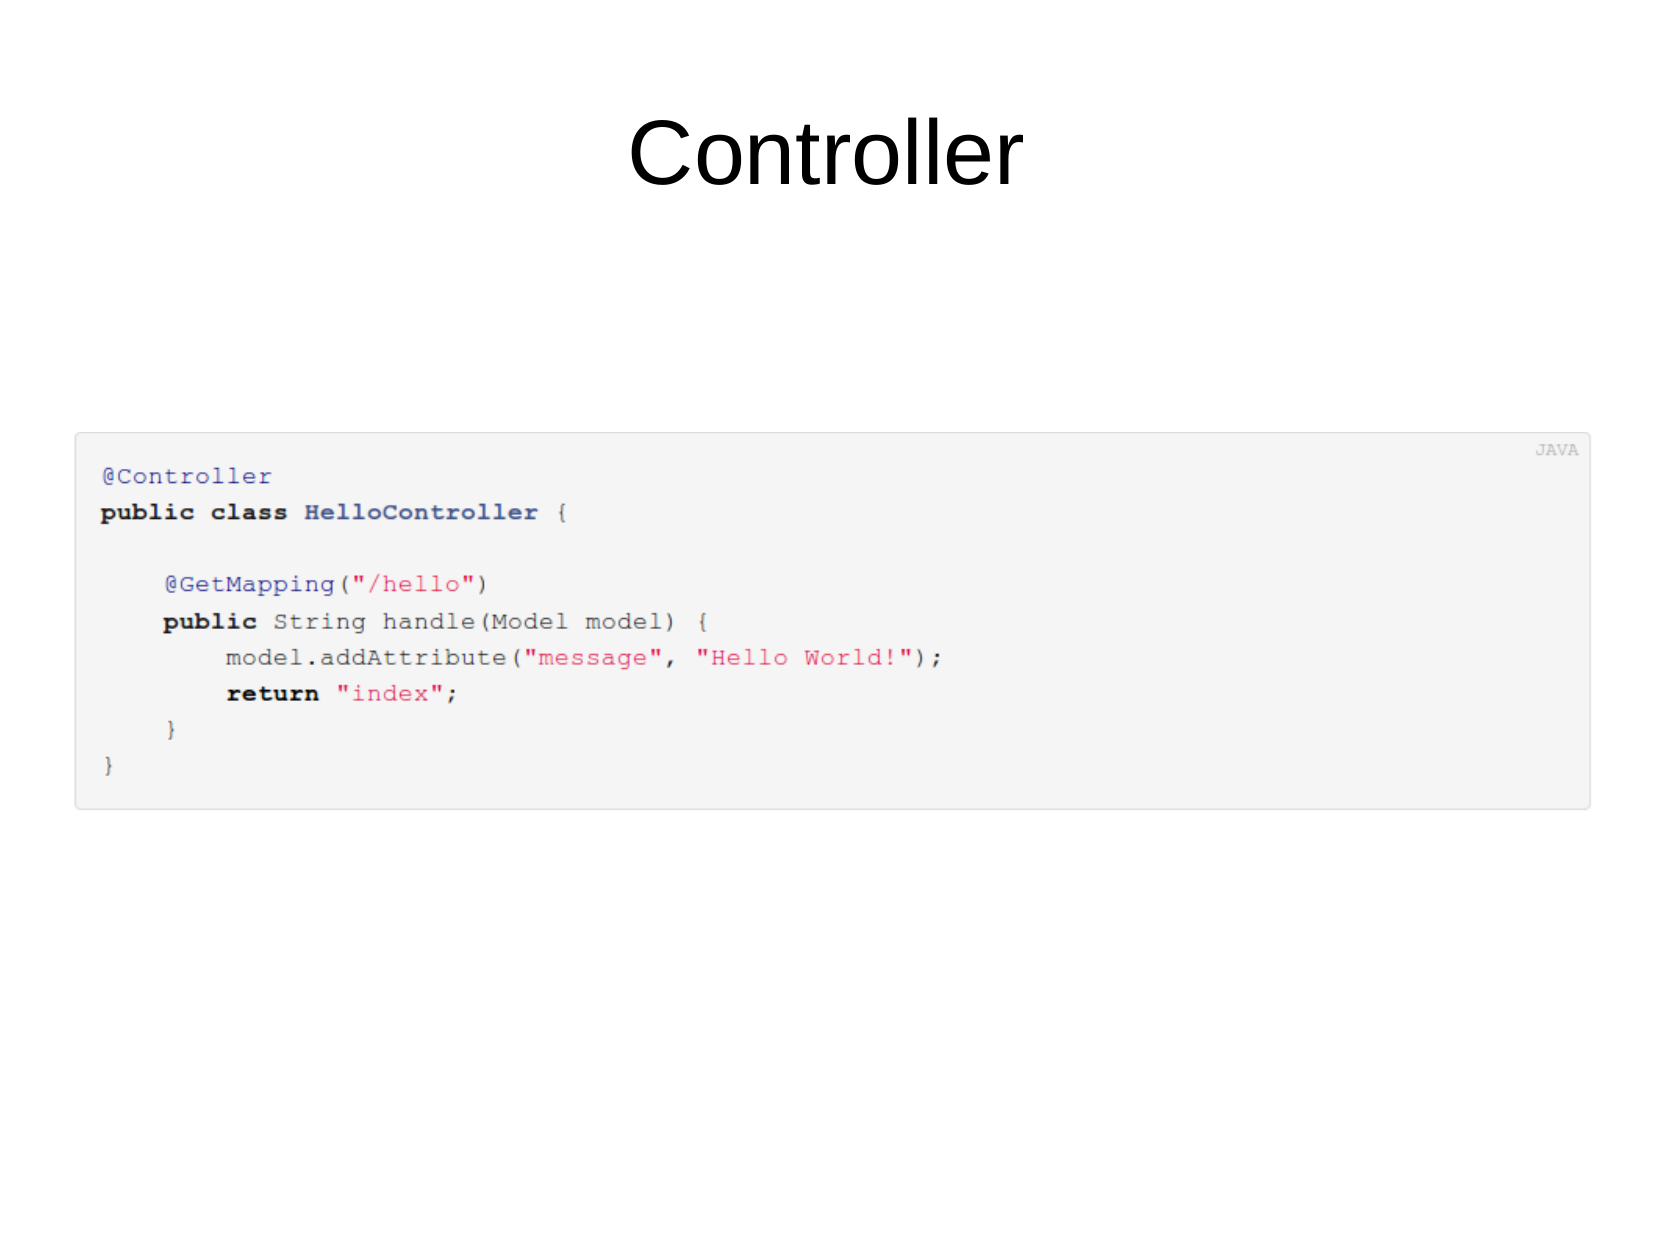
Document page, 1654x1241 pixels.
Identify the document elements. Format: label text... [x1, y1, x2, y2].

title Controller [82, 49, 1571, 257]
picture [67, 432, 1599, 815]
